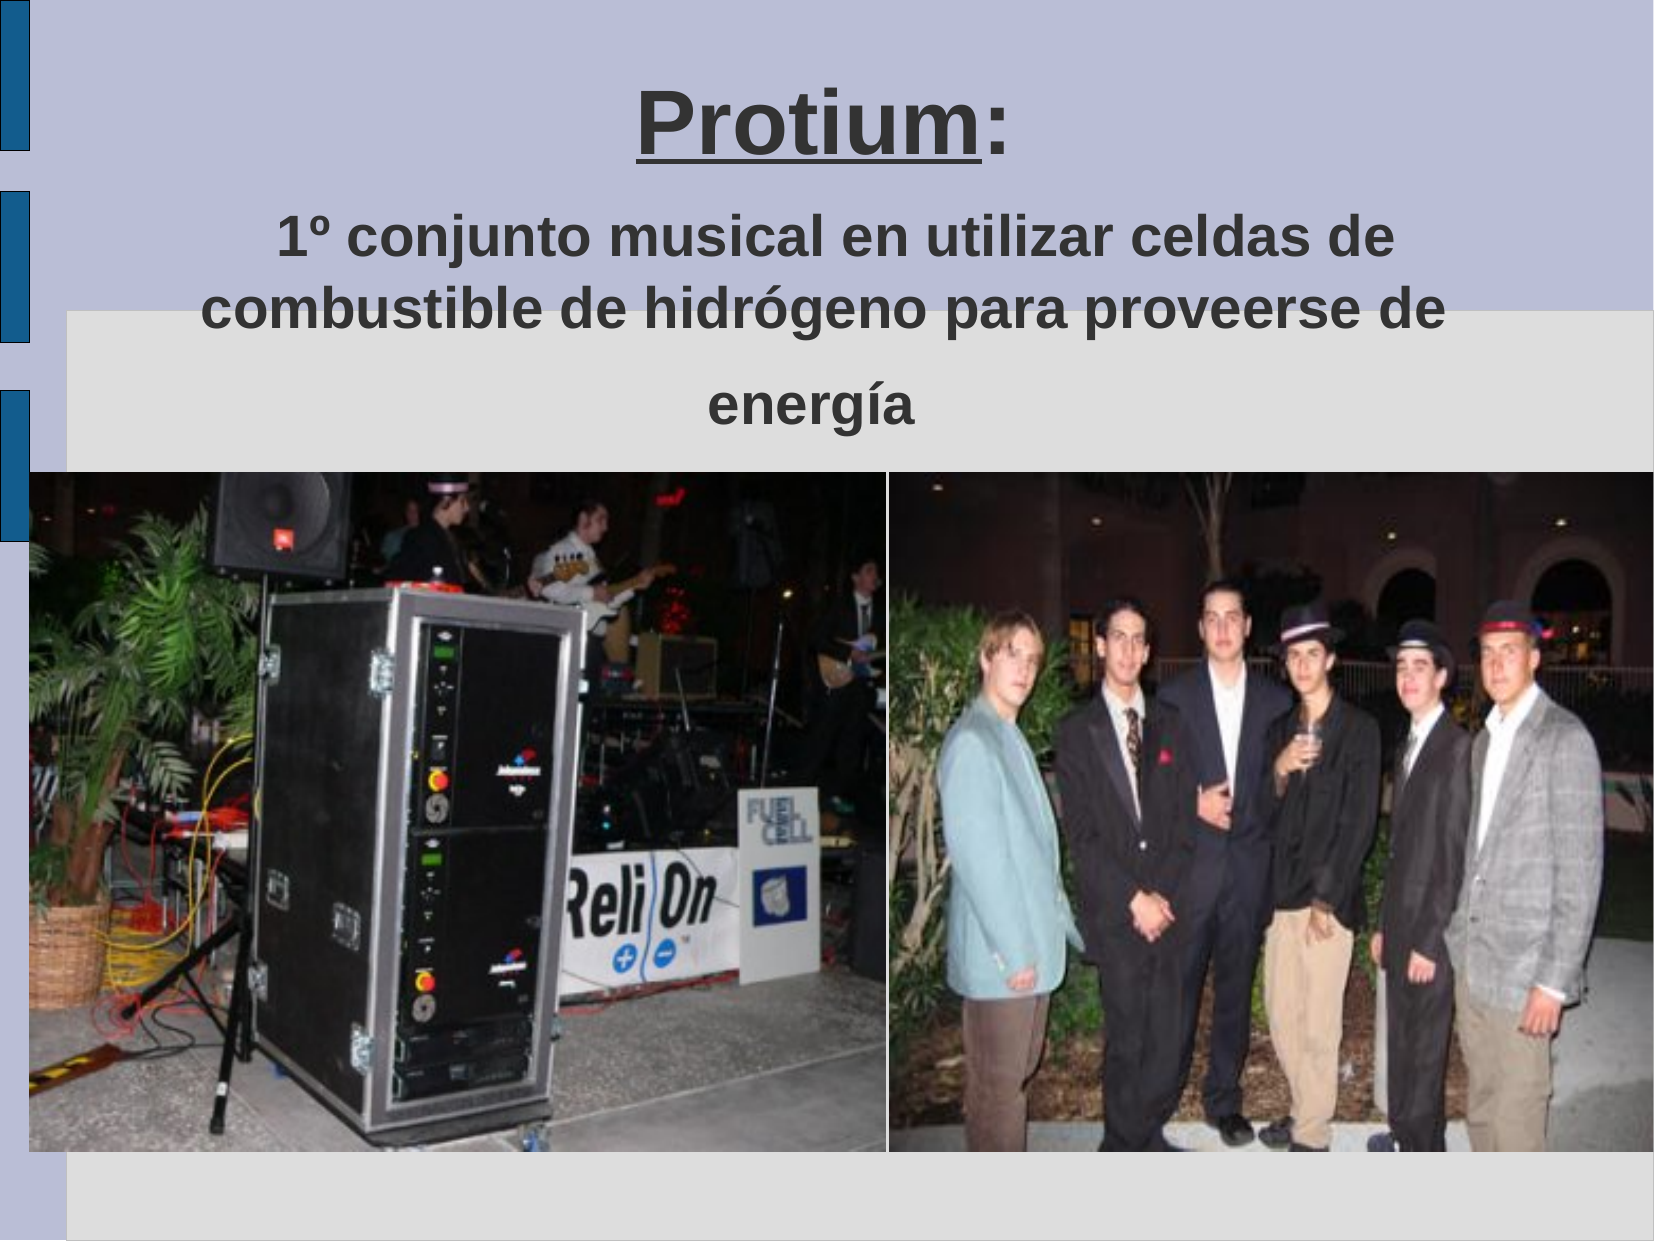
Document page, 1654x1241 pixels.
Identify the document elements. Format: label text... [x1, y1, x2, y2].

picture [29, 472, 886, 1152]
title Protium: 1º conjunto musical en utilizar celdas de combustible de hidrógeno para proveerse de energía [118, 70, 1531, 445]
picture [889, 472, 1654, 1152]
